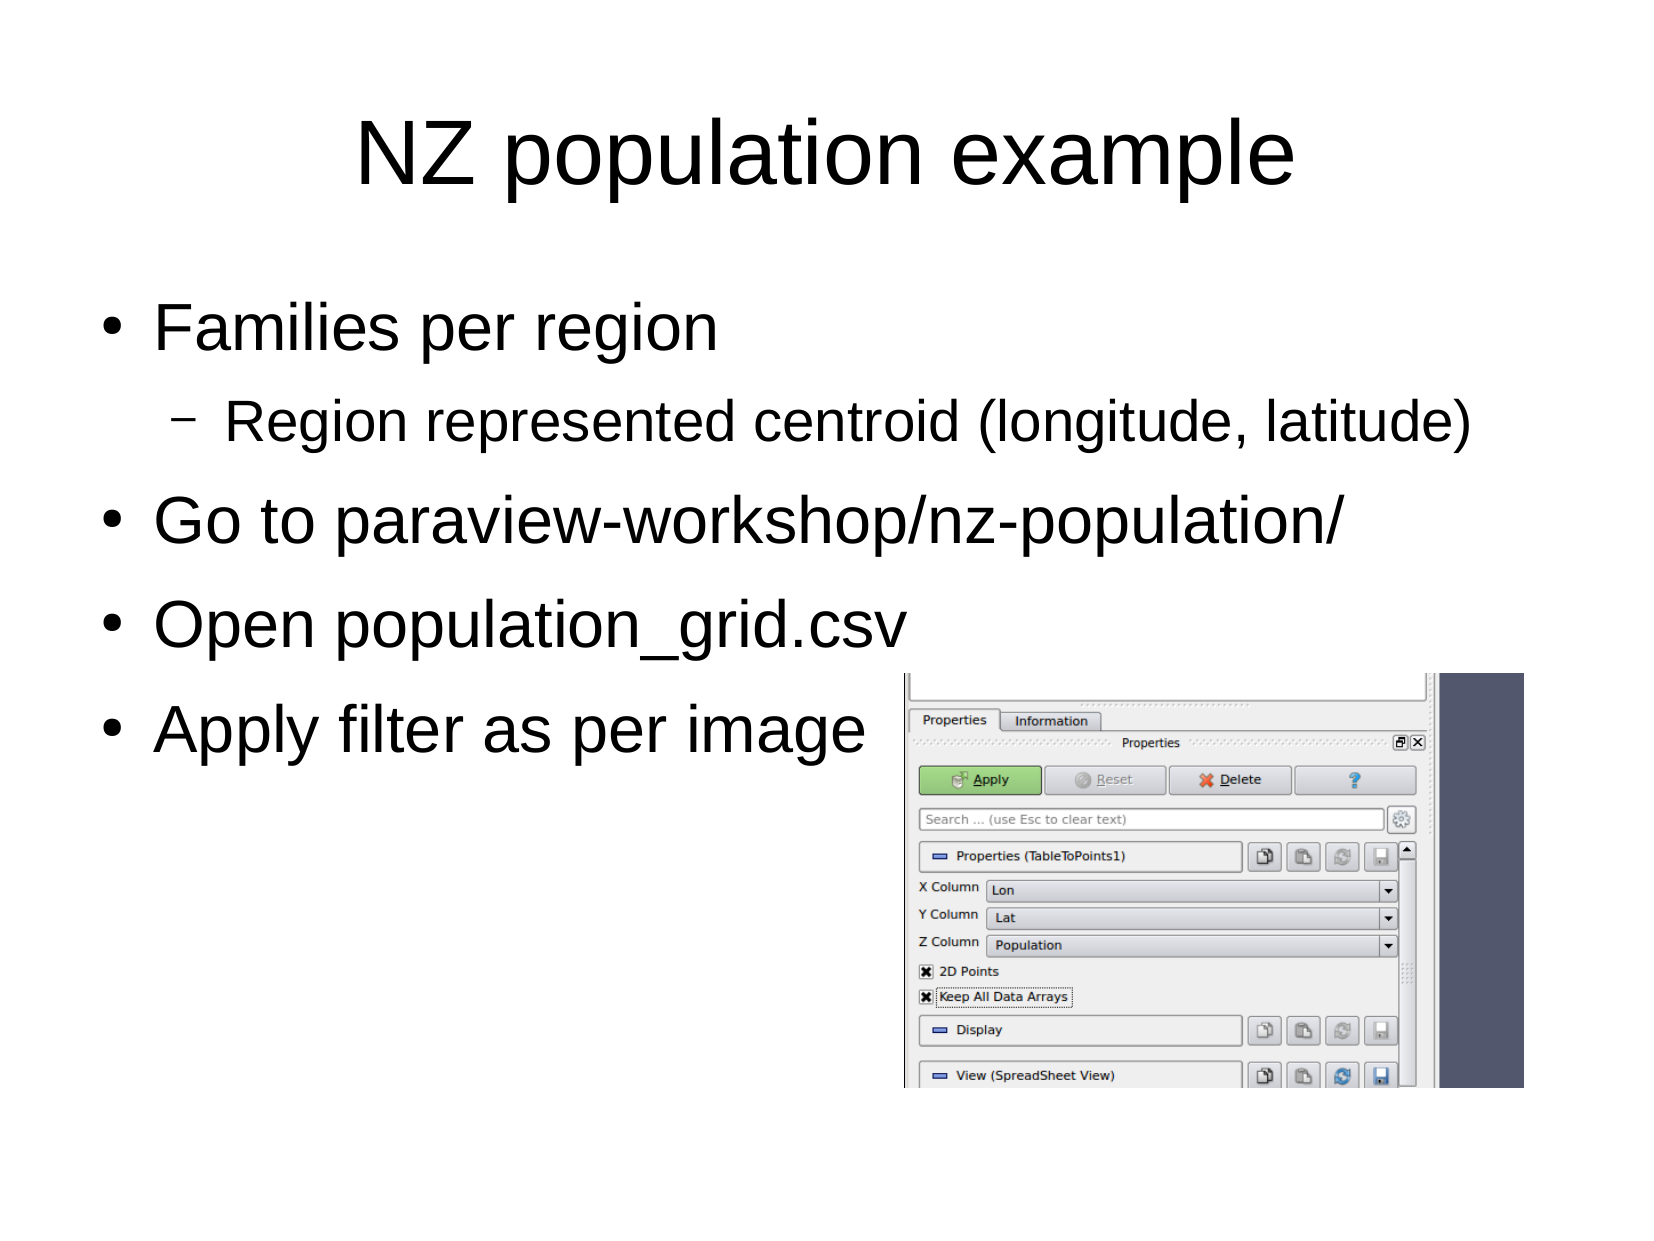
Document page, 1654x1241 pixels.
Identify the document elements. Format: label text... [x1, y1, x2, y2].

list Families per region Region represented centroid (longitude, latitude) Go to paraview-workshop/nz-population/ Open population_grid.csv Apply filter as per image [82, 290, 1571, 1010]
title NZ population example [82, 49, 1571, 257]
picture [904, 673, 1524, 1088]
